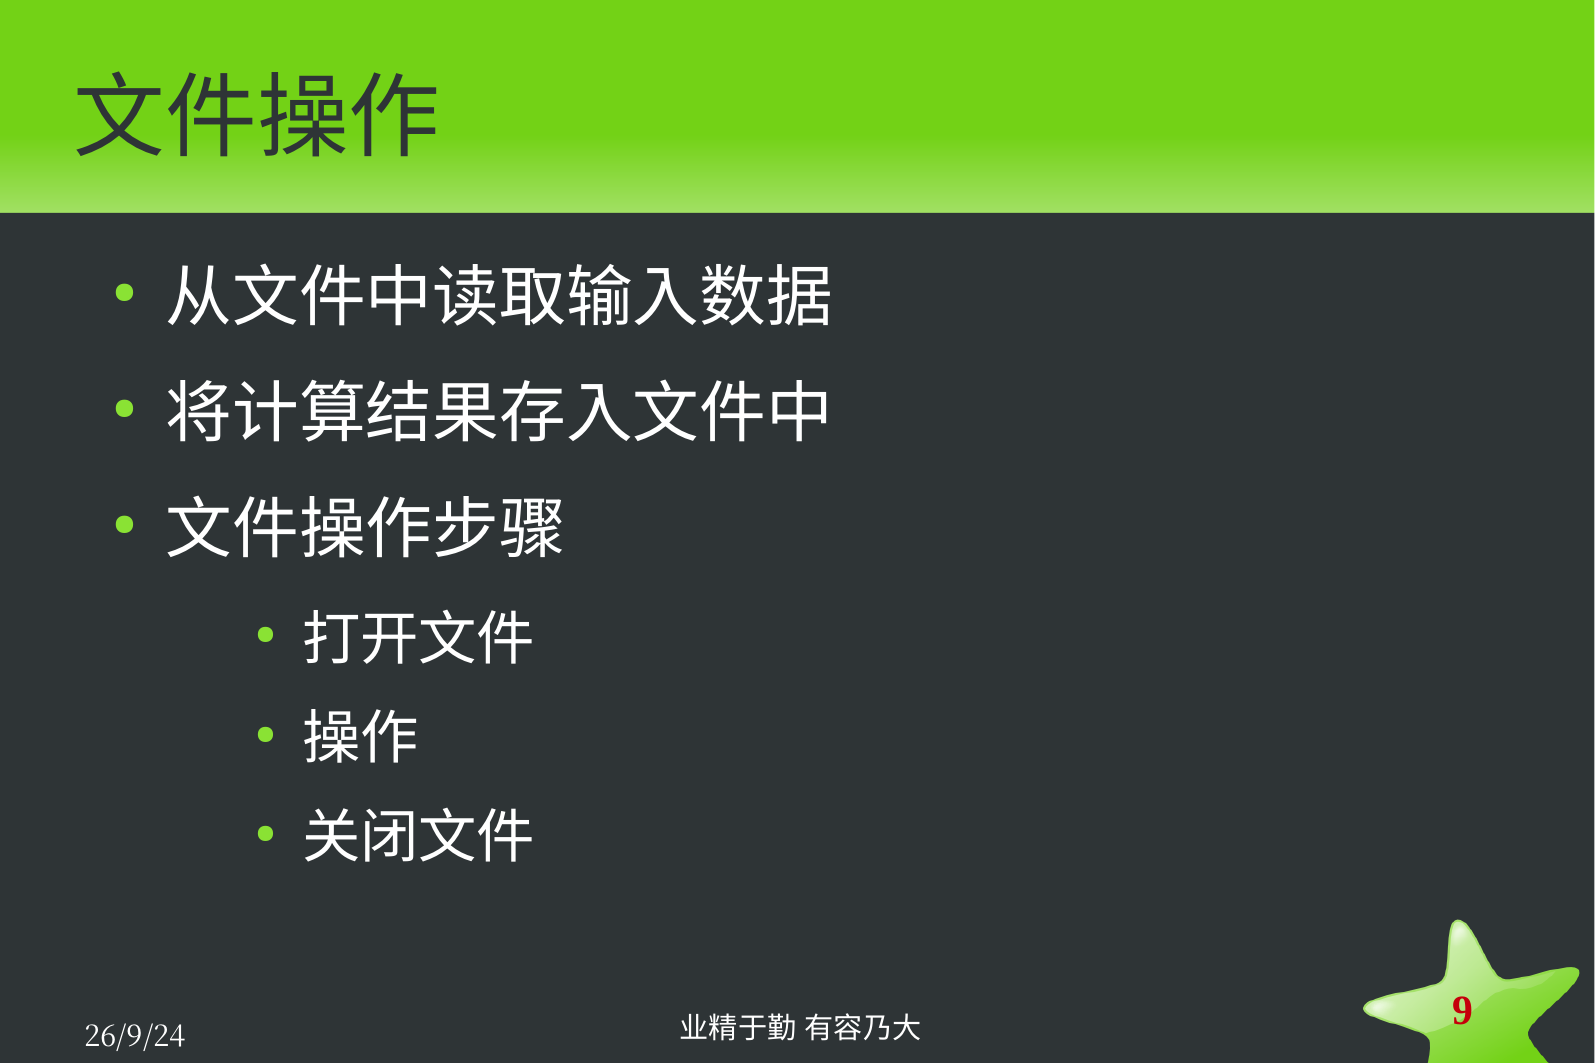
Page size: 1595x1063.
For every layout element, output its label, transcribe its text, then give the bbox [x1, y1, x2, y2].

title 文件操作 [74, 25, 1510, 203]
list 从文件中读取输入数据 将计算结果存入文件中 文件操作步骤 打开文件 操作 关闭文件 [79, 248, 1515, 951]
picture [0, 0, 1595, 1063]
